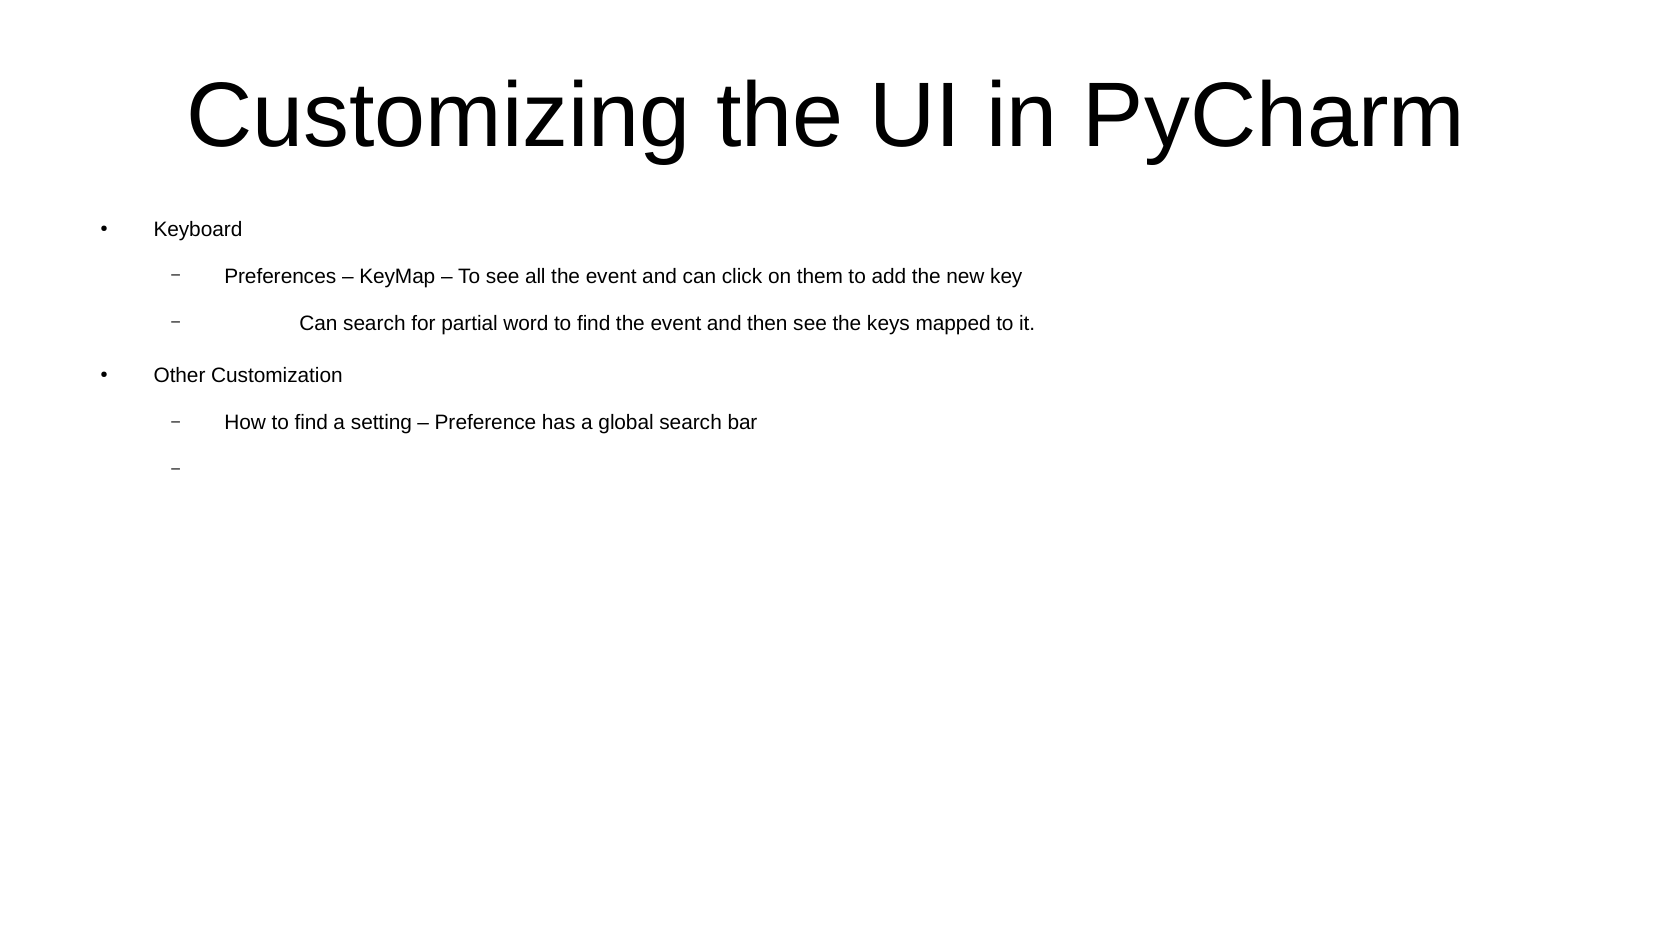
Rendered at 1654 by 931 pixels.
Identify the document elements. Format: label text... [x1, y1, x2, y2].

list Keyboard Preferences – KeyMap – To see all the event and can click on them to add the new key Can search for partial word to find the event and then see the keys mapped to it. Other Customization How to find a setting – Preference has a global search bar [82, 217, 1571, 758]
title Customizing the UI in PyCharm [82, 37, 1571, 193]
